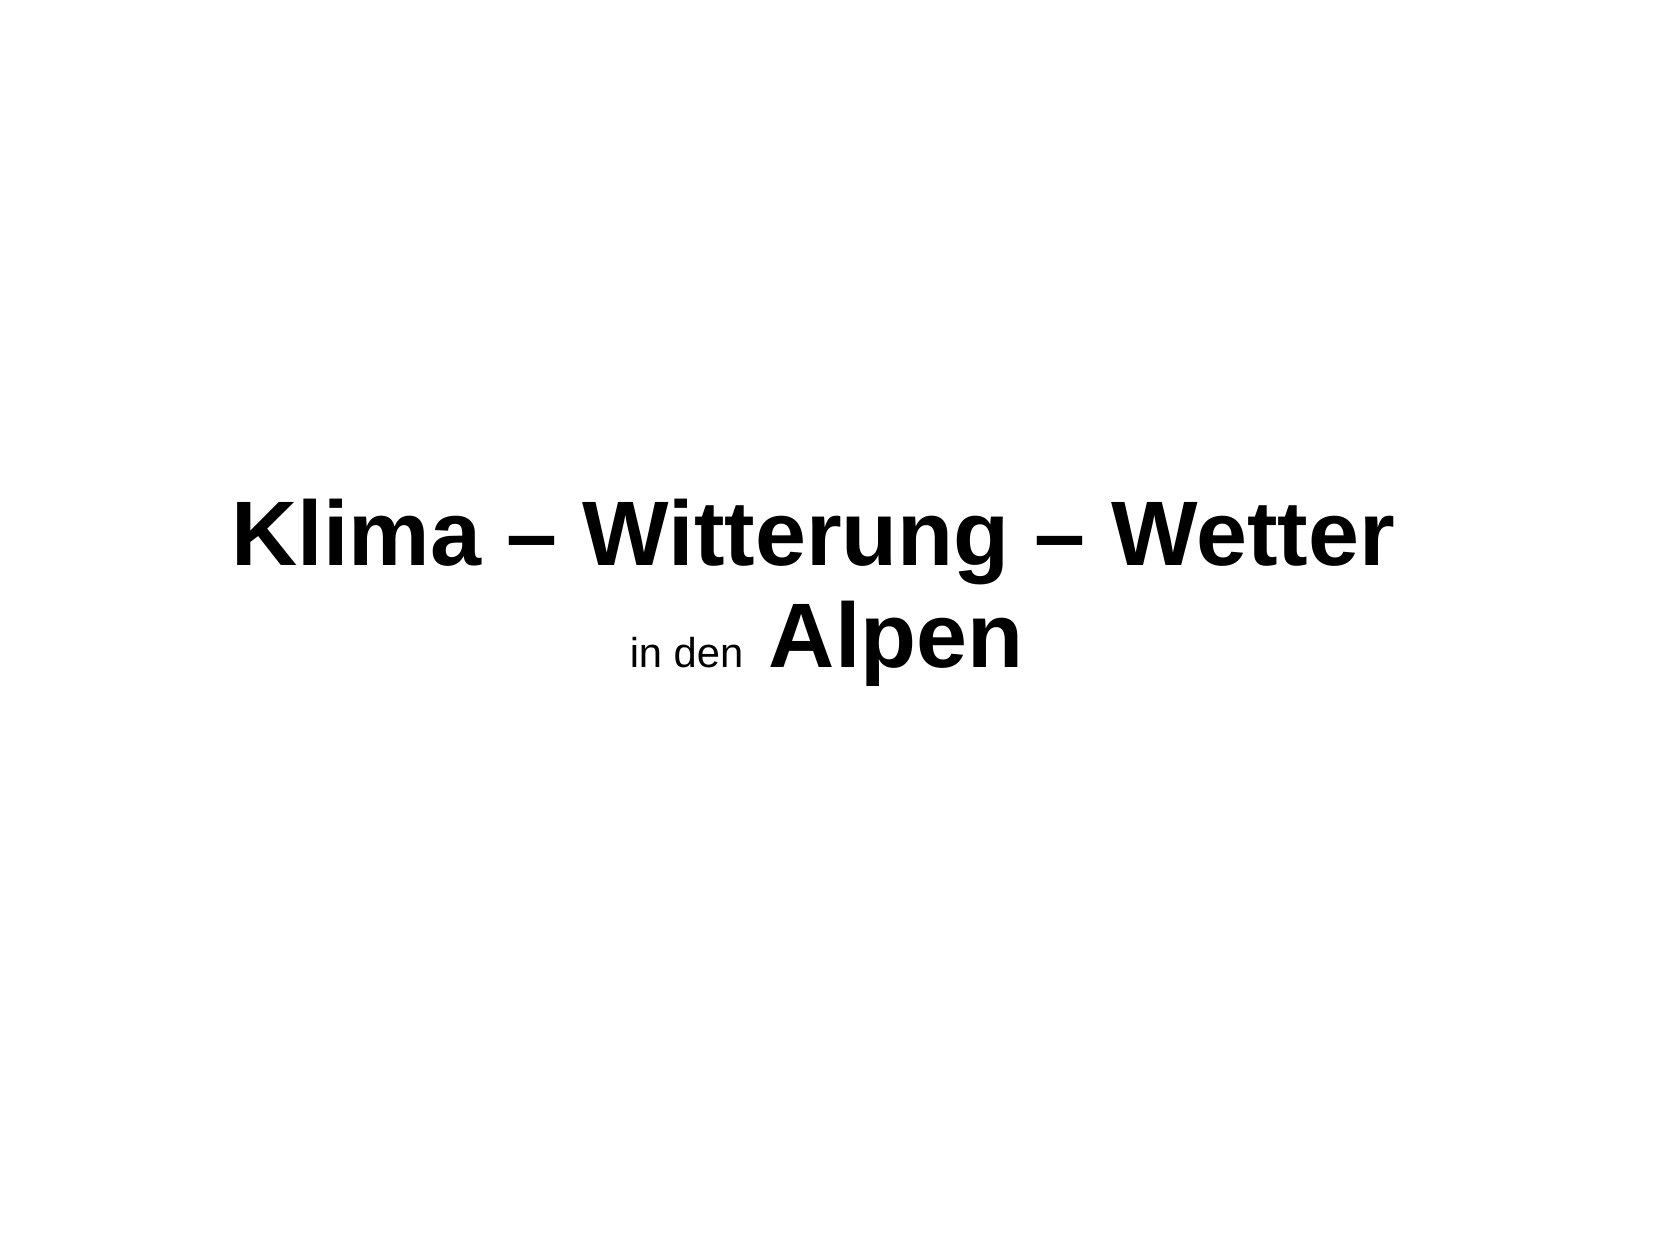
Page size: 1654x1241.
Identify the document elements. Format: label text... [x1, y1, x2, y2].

title Klima – Witterung – Wetter in den Alpen [82, 425, 1571, 745]
